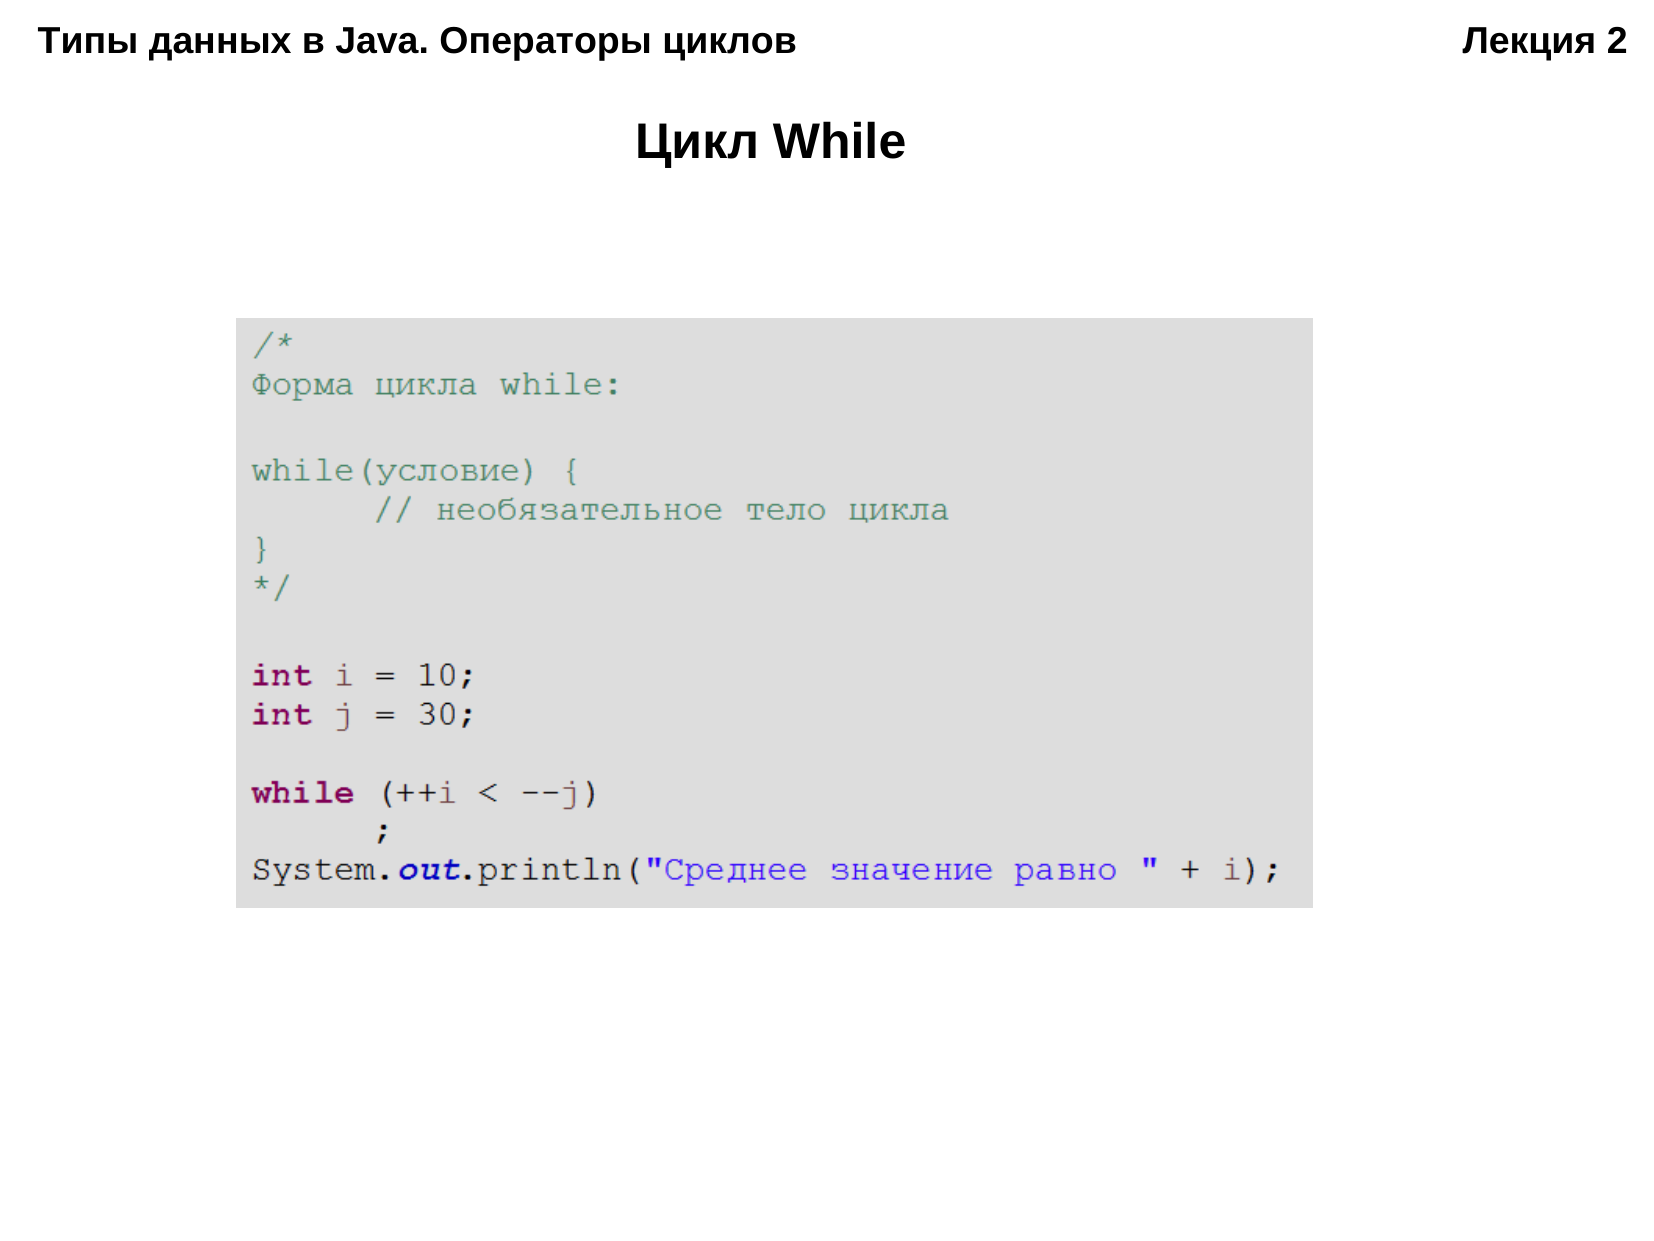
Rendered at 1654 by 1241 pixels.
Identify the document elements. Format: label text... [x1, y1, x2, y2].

picture [236, 318, 1313, 908]
text_box Цикл While [620, 106, 922, 178]
text_box Типы данных в Java. Операторы циклов Лекция 2 [35, 24, 1630, 96]
